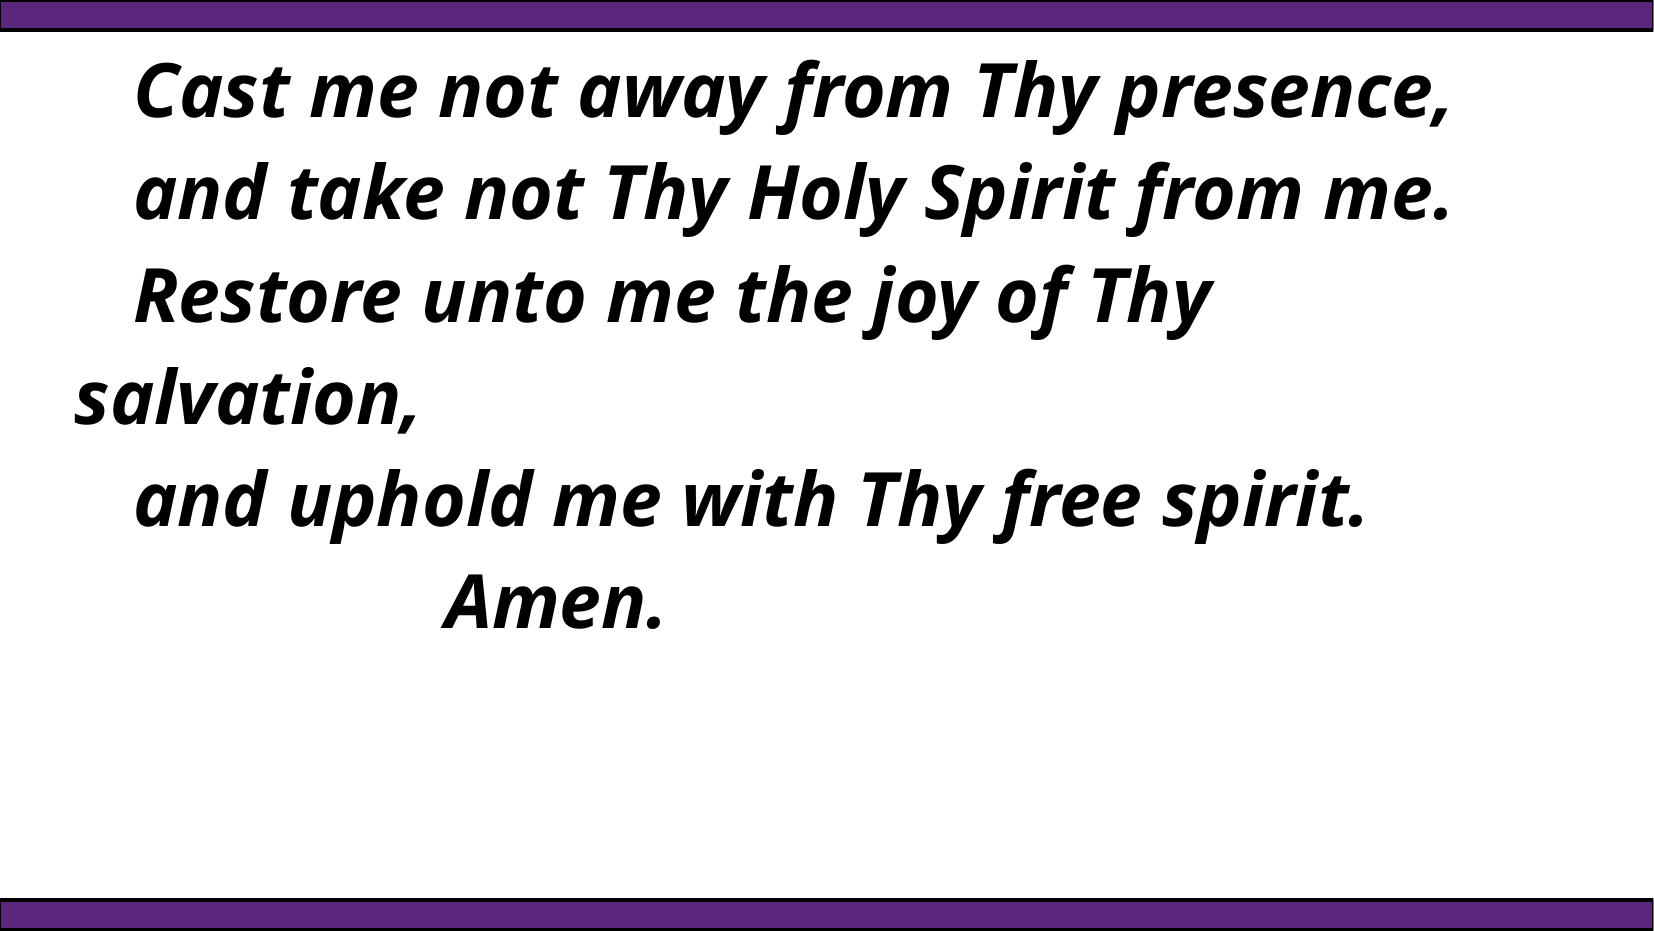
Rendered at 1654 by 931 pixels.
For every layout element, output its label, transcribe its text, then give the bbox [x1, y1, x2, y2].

text_box [0, 900, 1654, 931]
text_box Cast me not away from Thy presence, and take not Thy Holy Spirit from me. Restore unto me the joy of Thy salvation, and uphold me with Thy free spirit. Amen. [60, 30, 1591, 544]
text_box [0, 0, 1654, 31]
